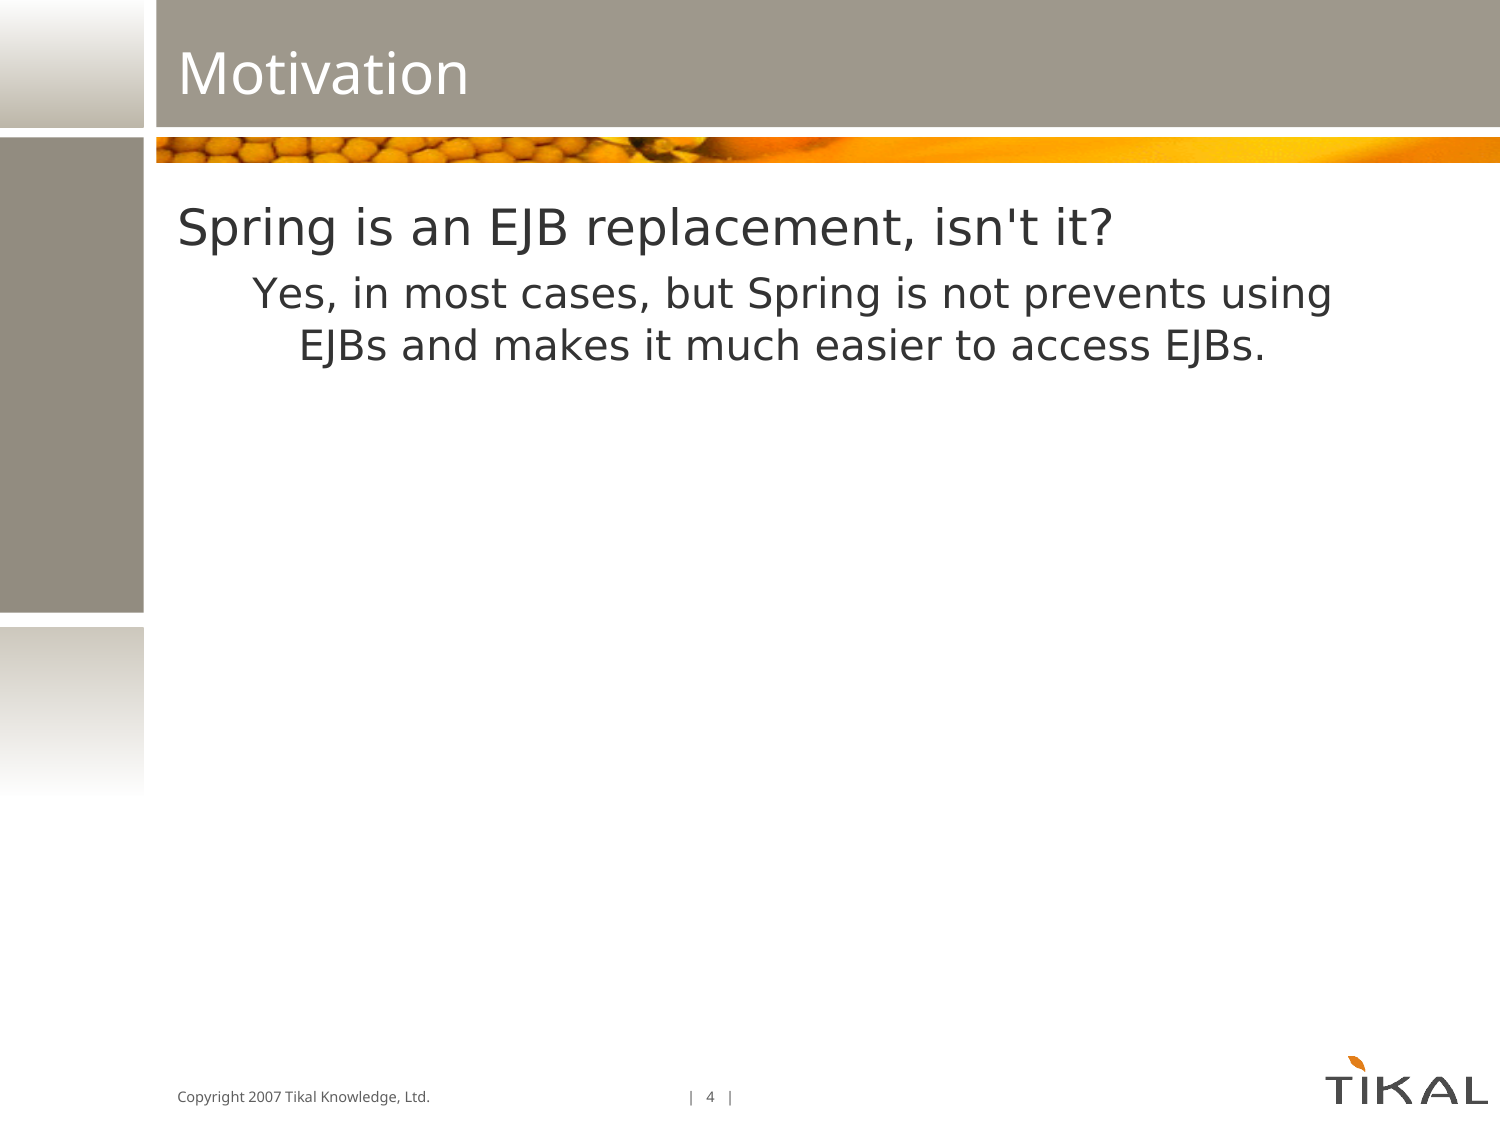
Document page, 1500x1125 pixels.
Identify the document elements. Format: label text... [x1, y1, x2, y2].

title Motivation [162, 24, 1450, 126]
picture [1312, 1034, 1500, 1125]
picture [156, 137, 1500, 163]
list Spring is an EJB replacement, isn't it? Yes, in most cases, but Spring is not prevents using EJBs and makes it much easier to access EJBs. [162, 187, 1450, 1038]
